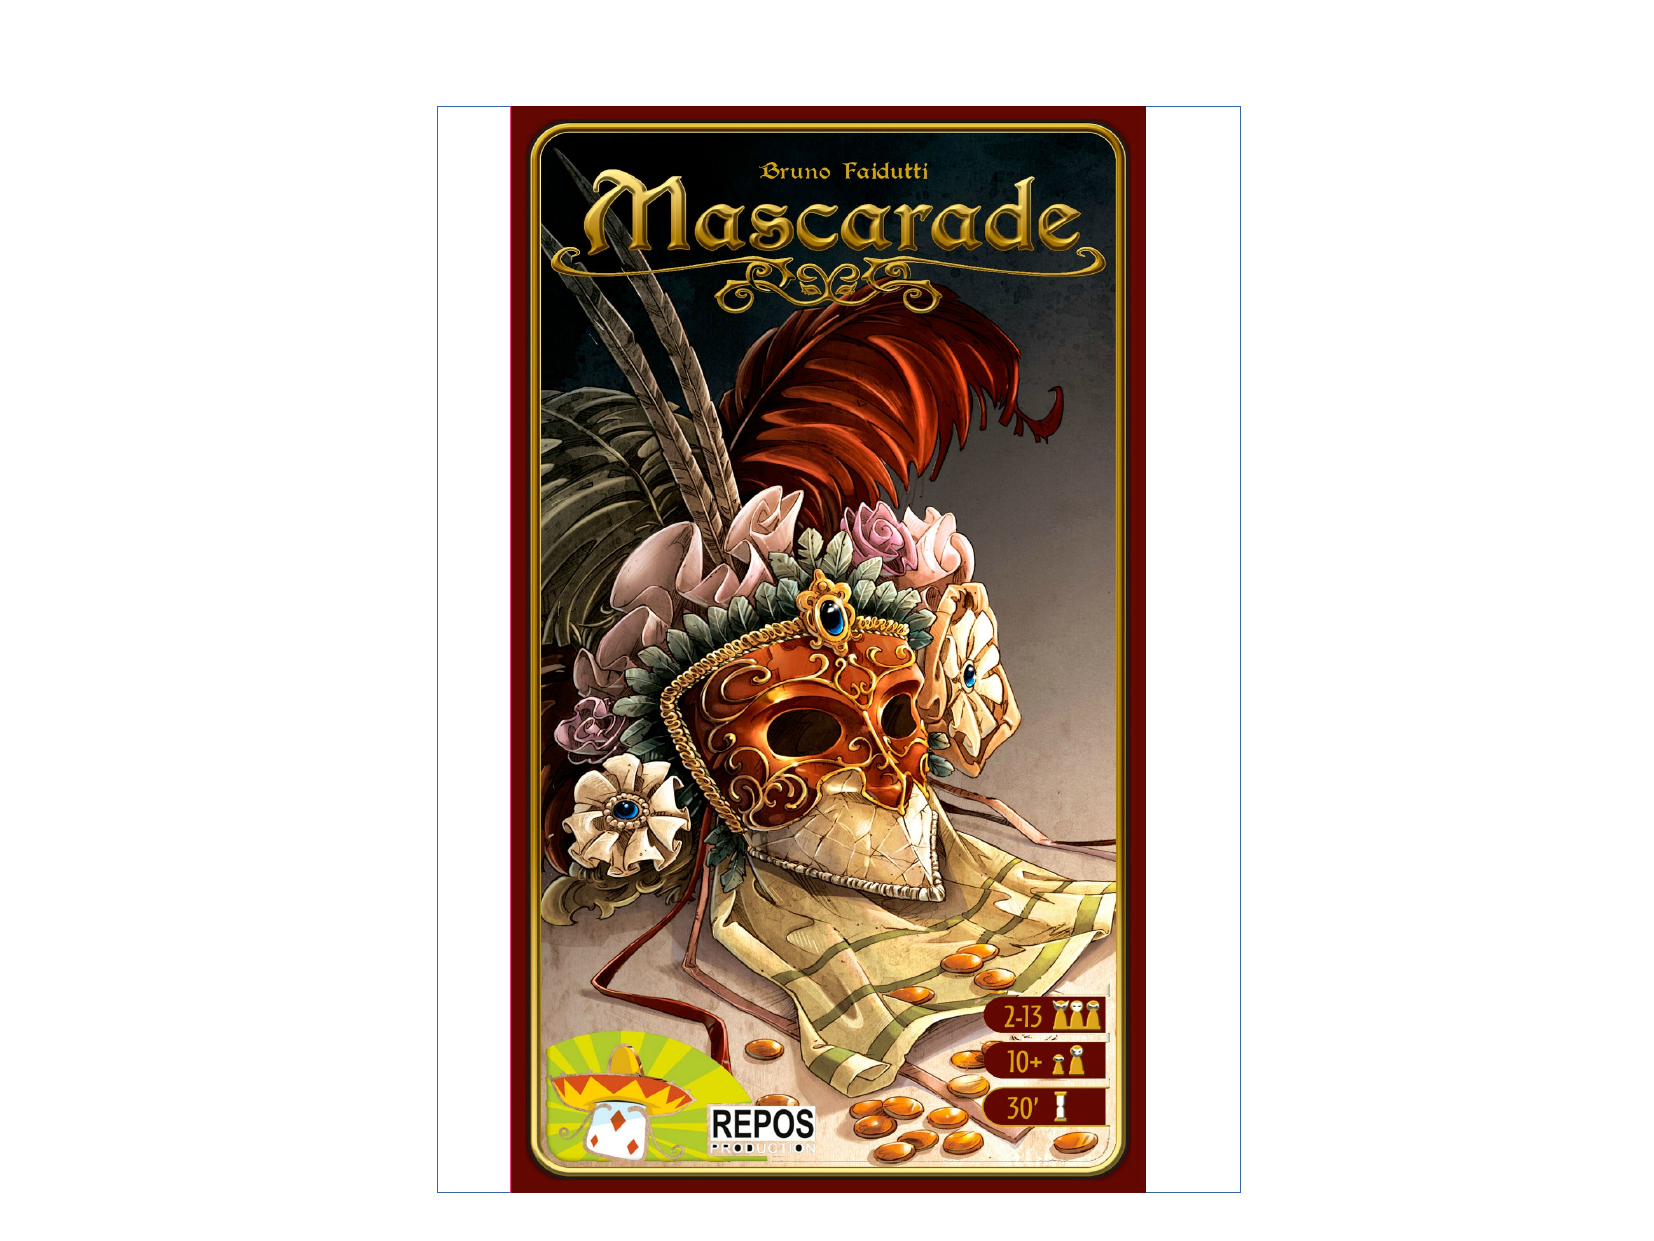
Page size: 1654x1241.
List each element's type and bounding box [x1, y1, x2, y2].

picture [510, 106, 1146, 1193]
